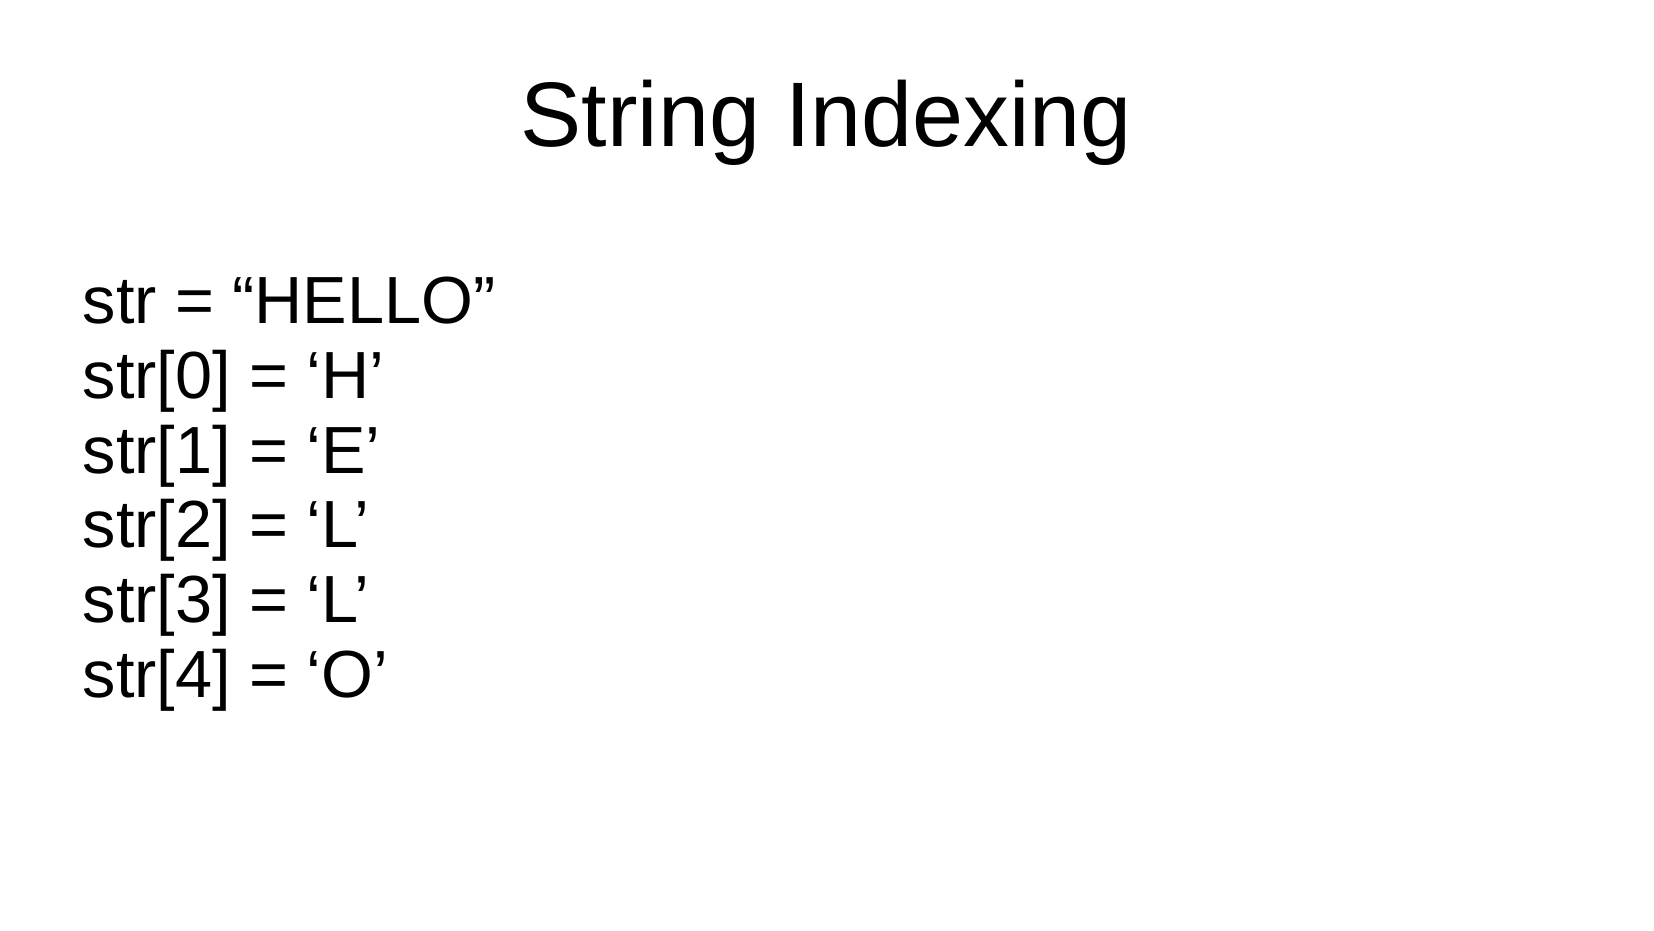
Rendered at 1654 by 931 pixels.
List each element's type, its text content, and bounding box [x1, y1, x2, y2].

subtitle str = “HELLO” str[0] = ‘H’ str[1] = ‘E’ str[2] = ‘L’ str[3] = ‘L’ str[4] = ‘O’ [82, 217, 1571, 758]
title String Indexing [82, 37, 1571, 193]
